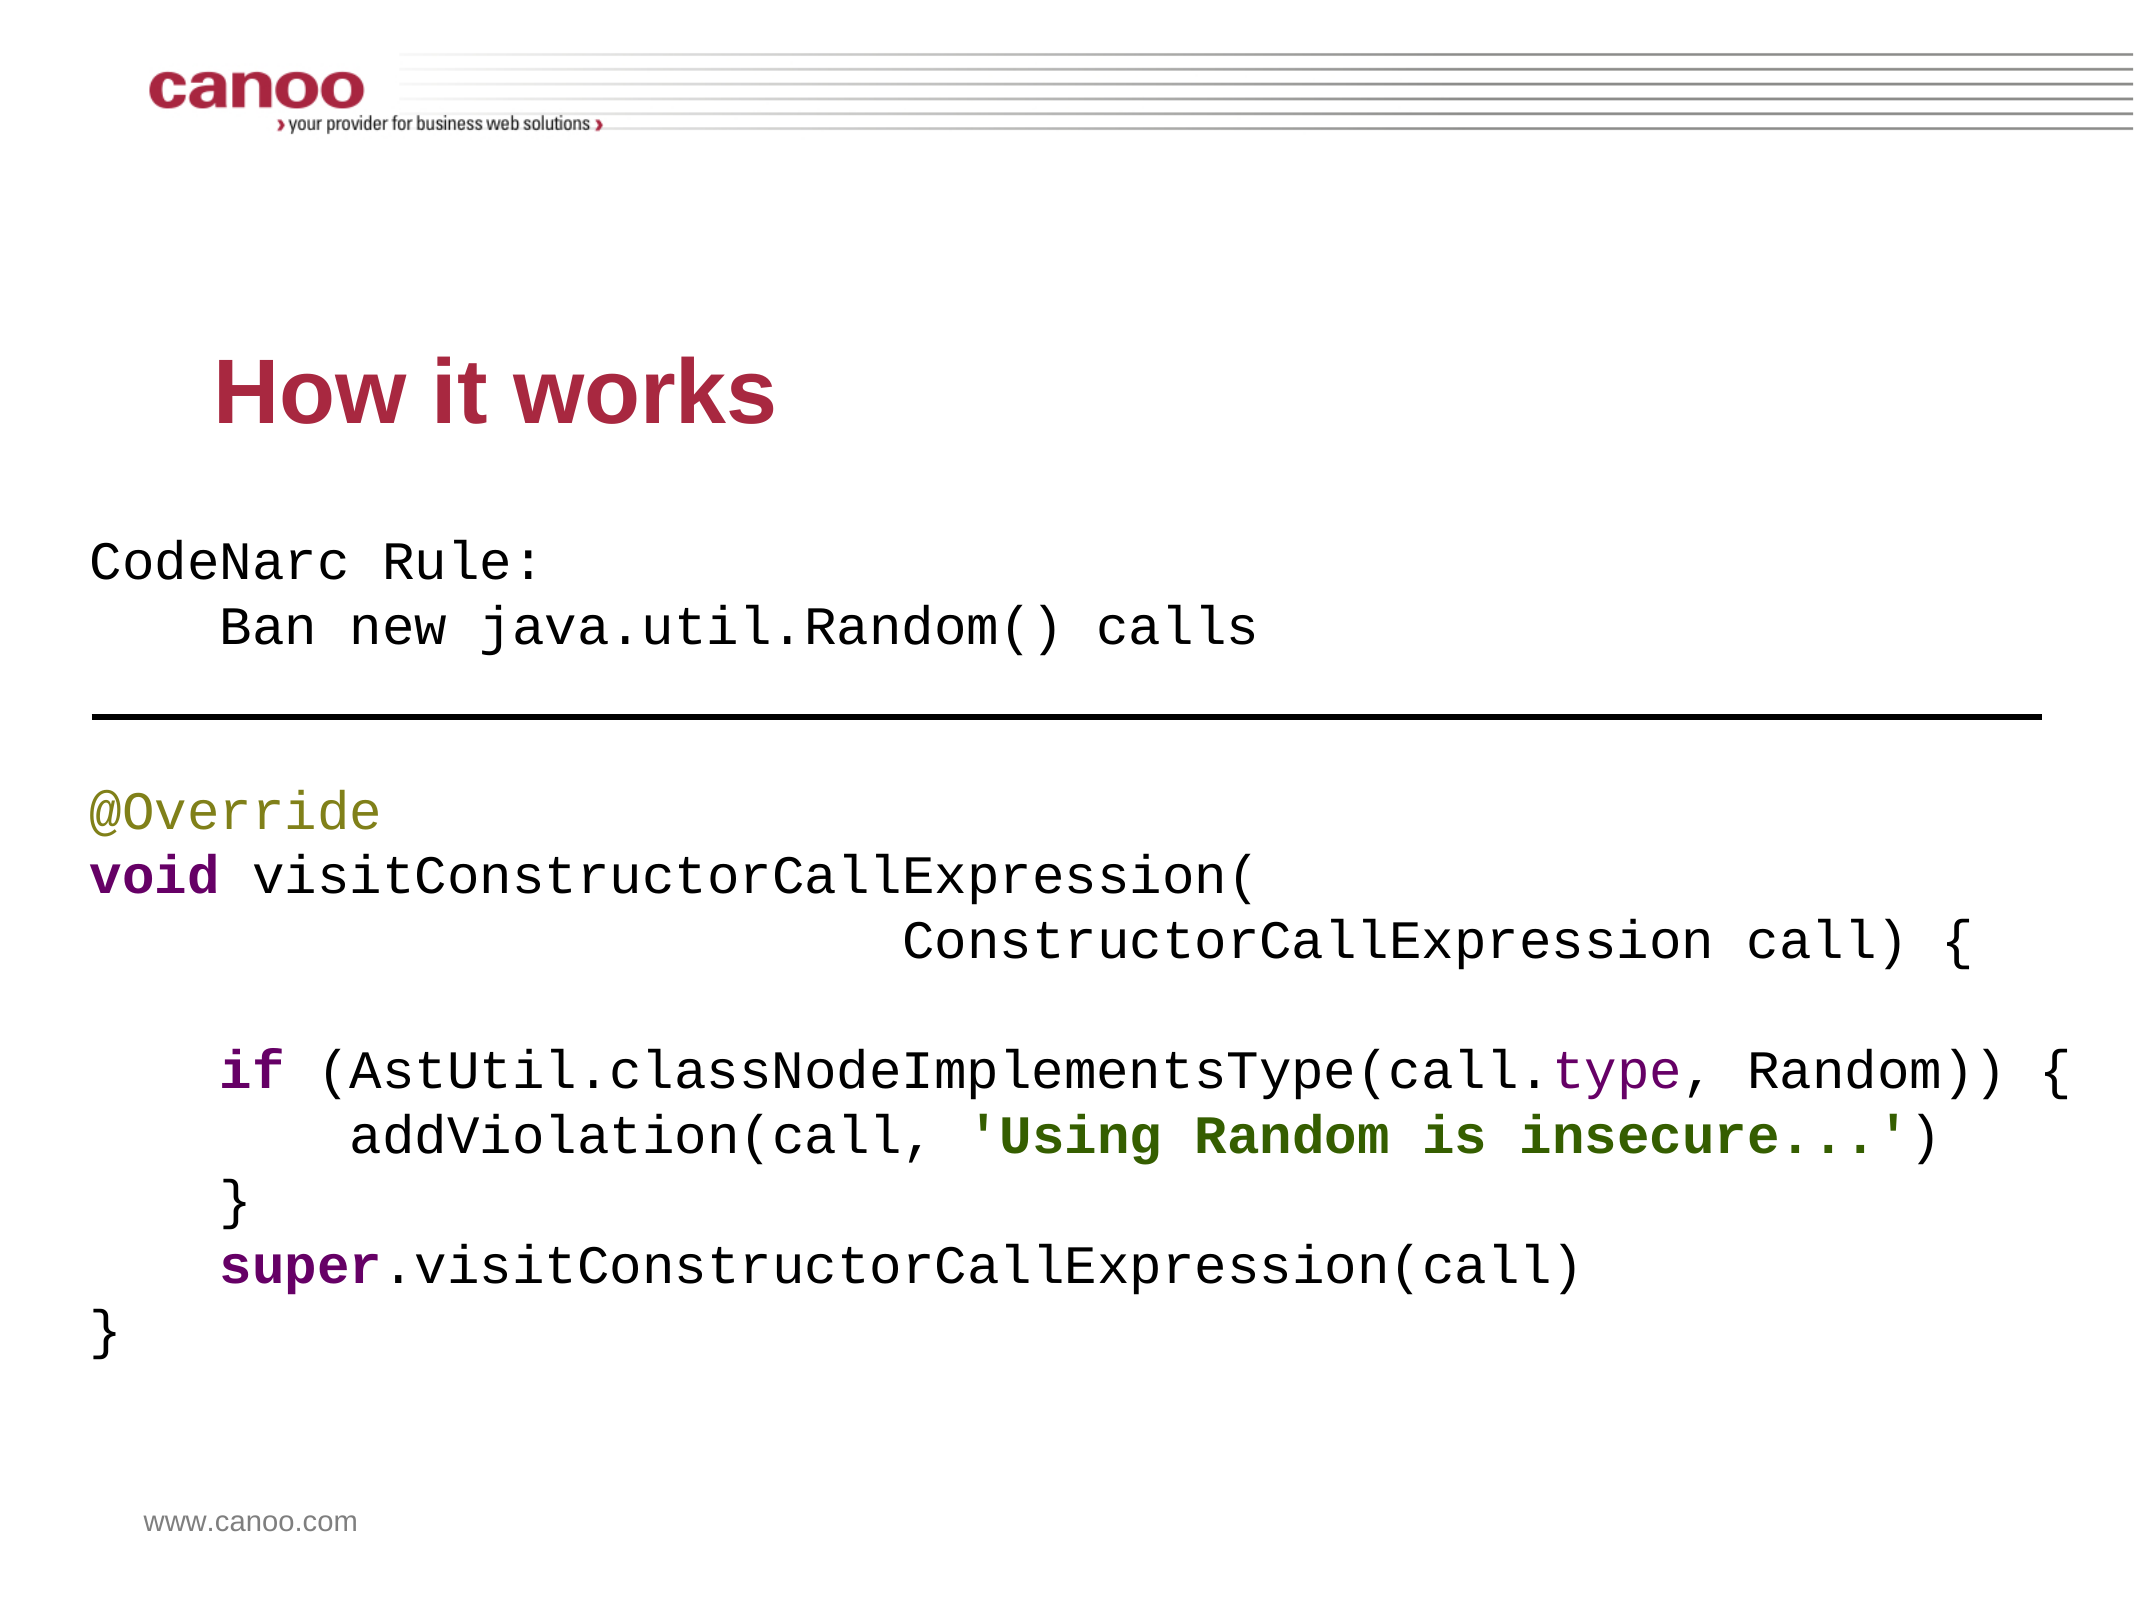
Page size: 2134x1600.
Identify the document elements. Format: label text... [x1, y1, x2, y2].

picture [0, 21, 2134, 188]
text_box CodeNarc Rule: Ban new java.util.Random() calls @Override void visitConstructorCallExpression( ConstructorCallExpression call) { if (AstUtil.classNodeImplementsType(call.type, Random)) { addViolation(call, 'Using Random is insecure...') } super.visitConstructorCallExpression(call) } [75, 517, 2098, 1368]
title How it works [204, 220, 2020, 451]
